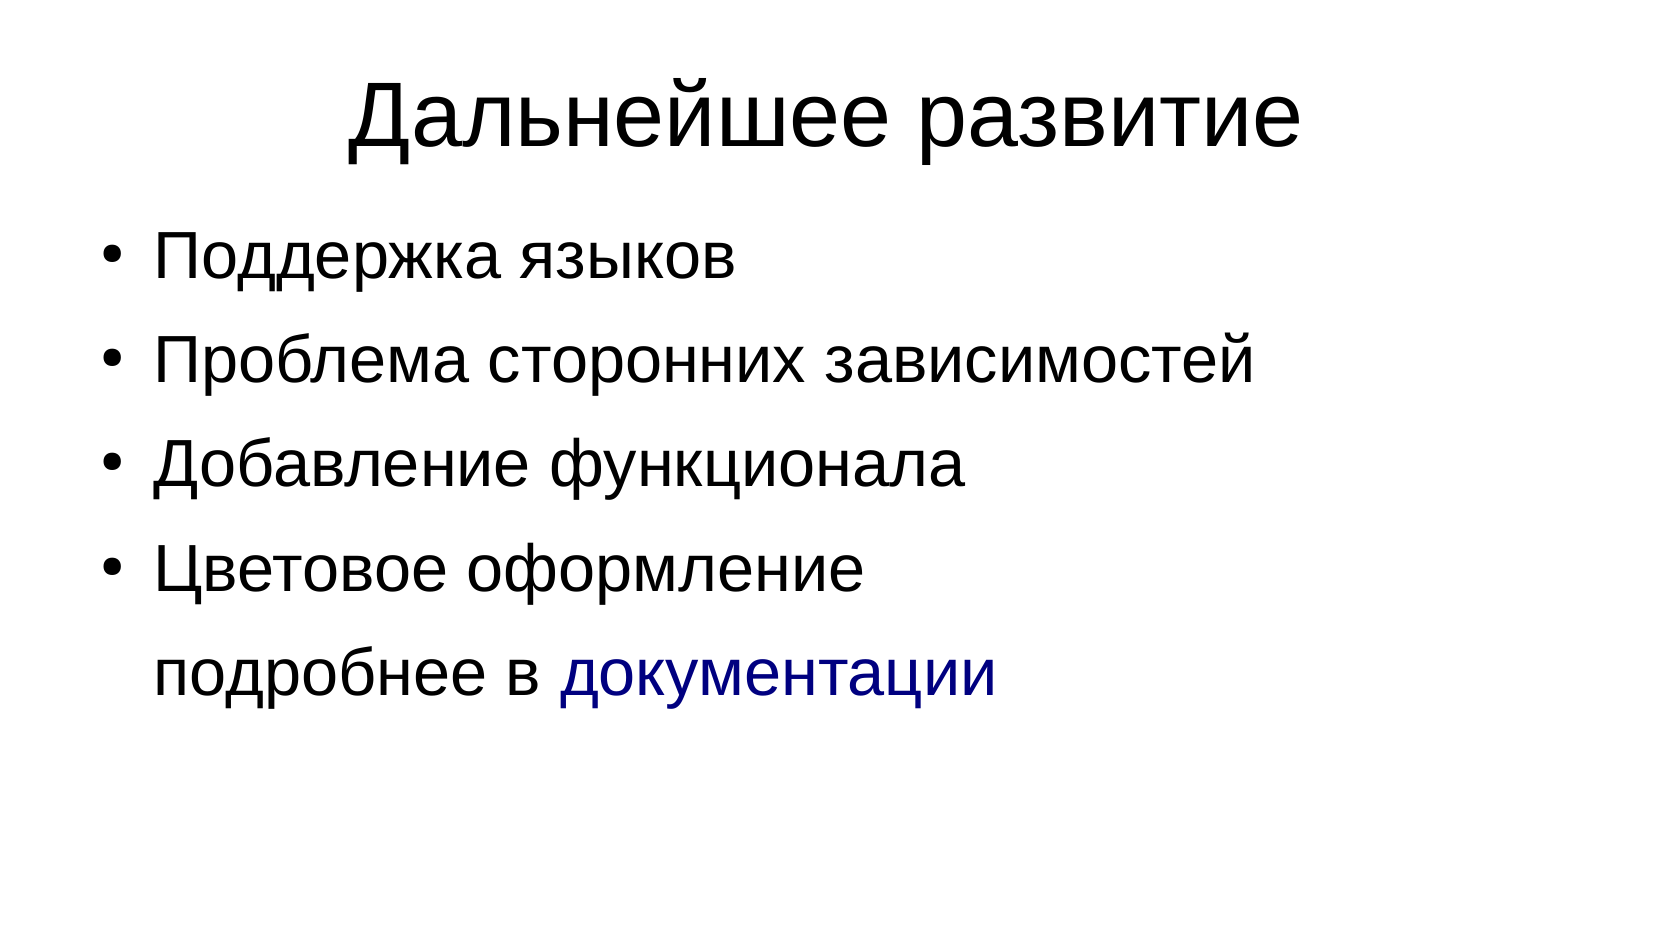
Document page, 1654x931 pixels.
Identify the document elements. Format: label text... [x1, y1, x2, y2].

title Дальнейшее развитие [82, 37, 1571, 193]
list Поддержка языков Проблема сторонних зависимостей Добавление функционала Цветовое оформление подробнее в документации [82, 217, 1571, 758]
